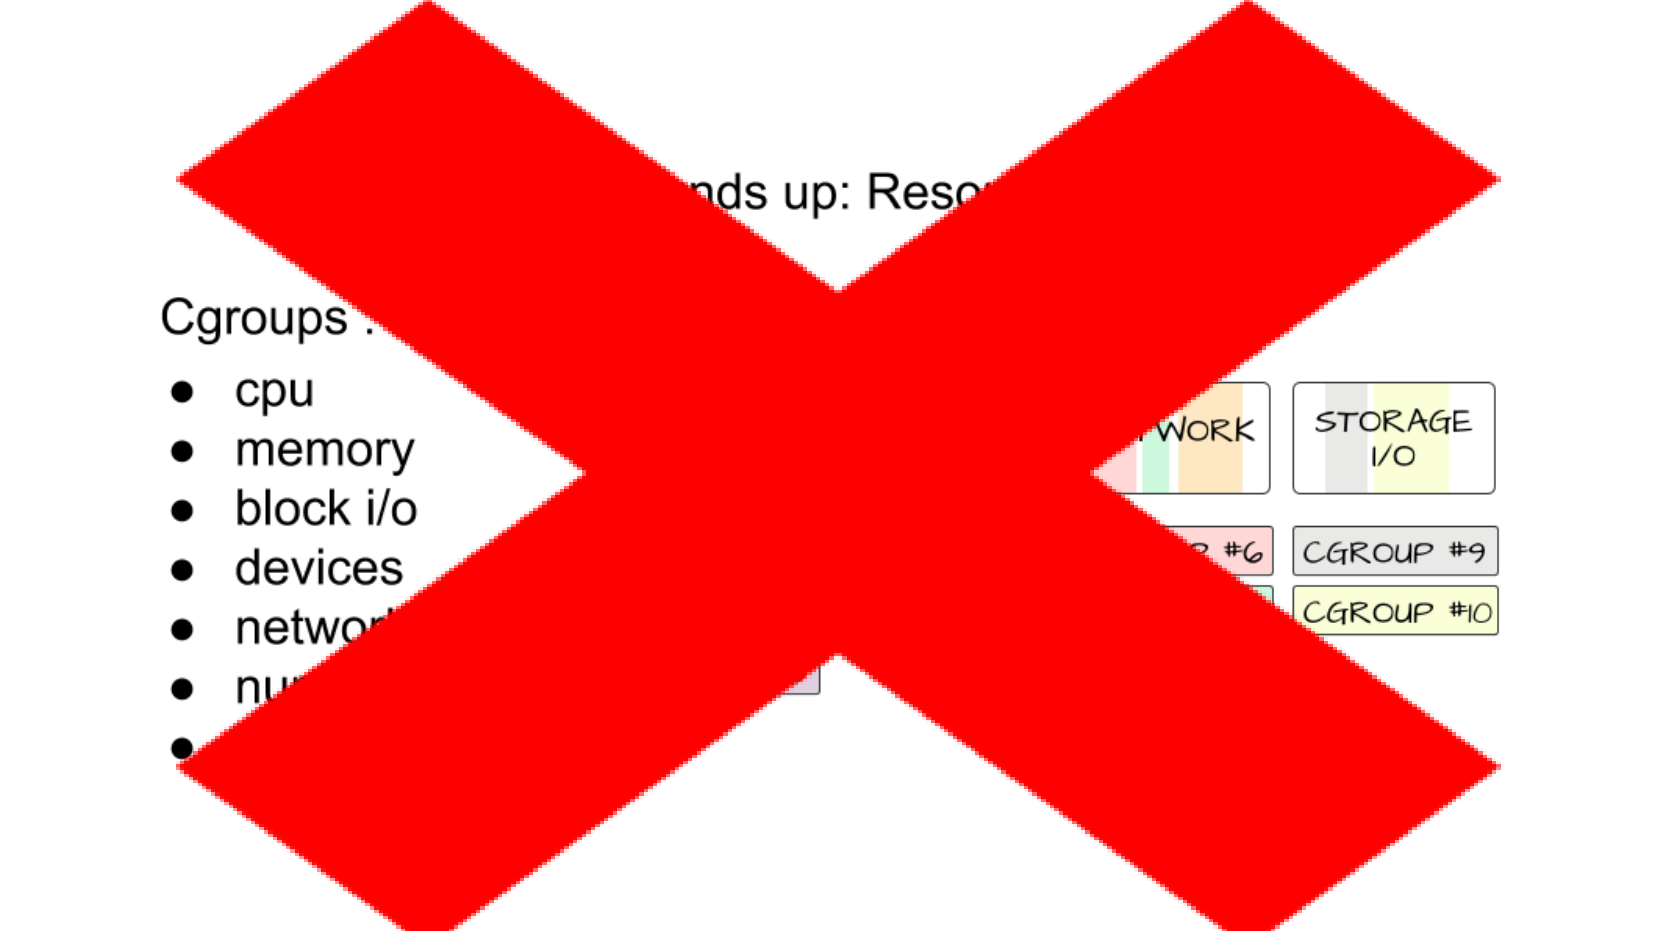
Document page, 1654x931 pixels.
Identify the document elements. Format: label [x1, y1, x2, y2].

picture [108, 0, 1546, 931]
